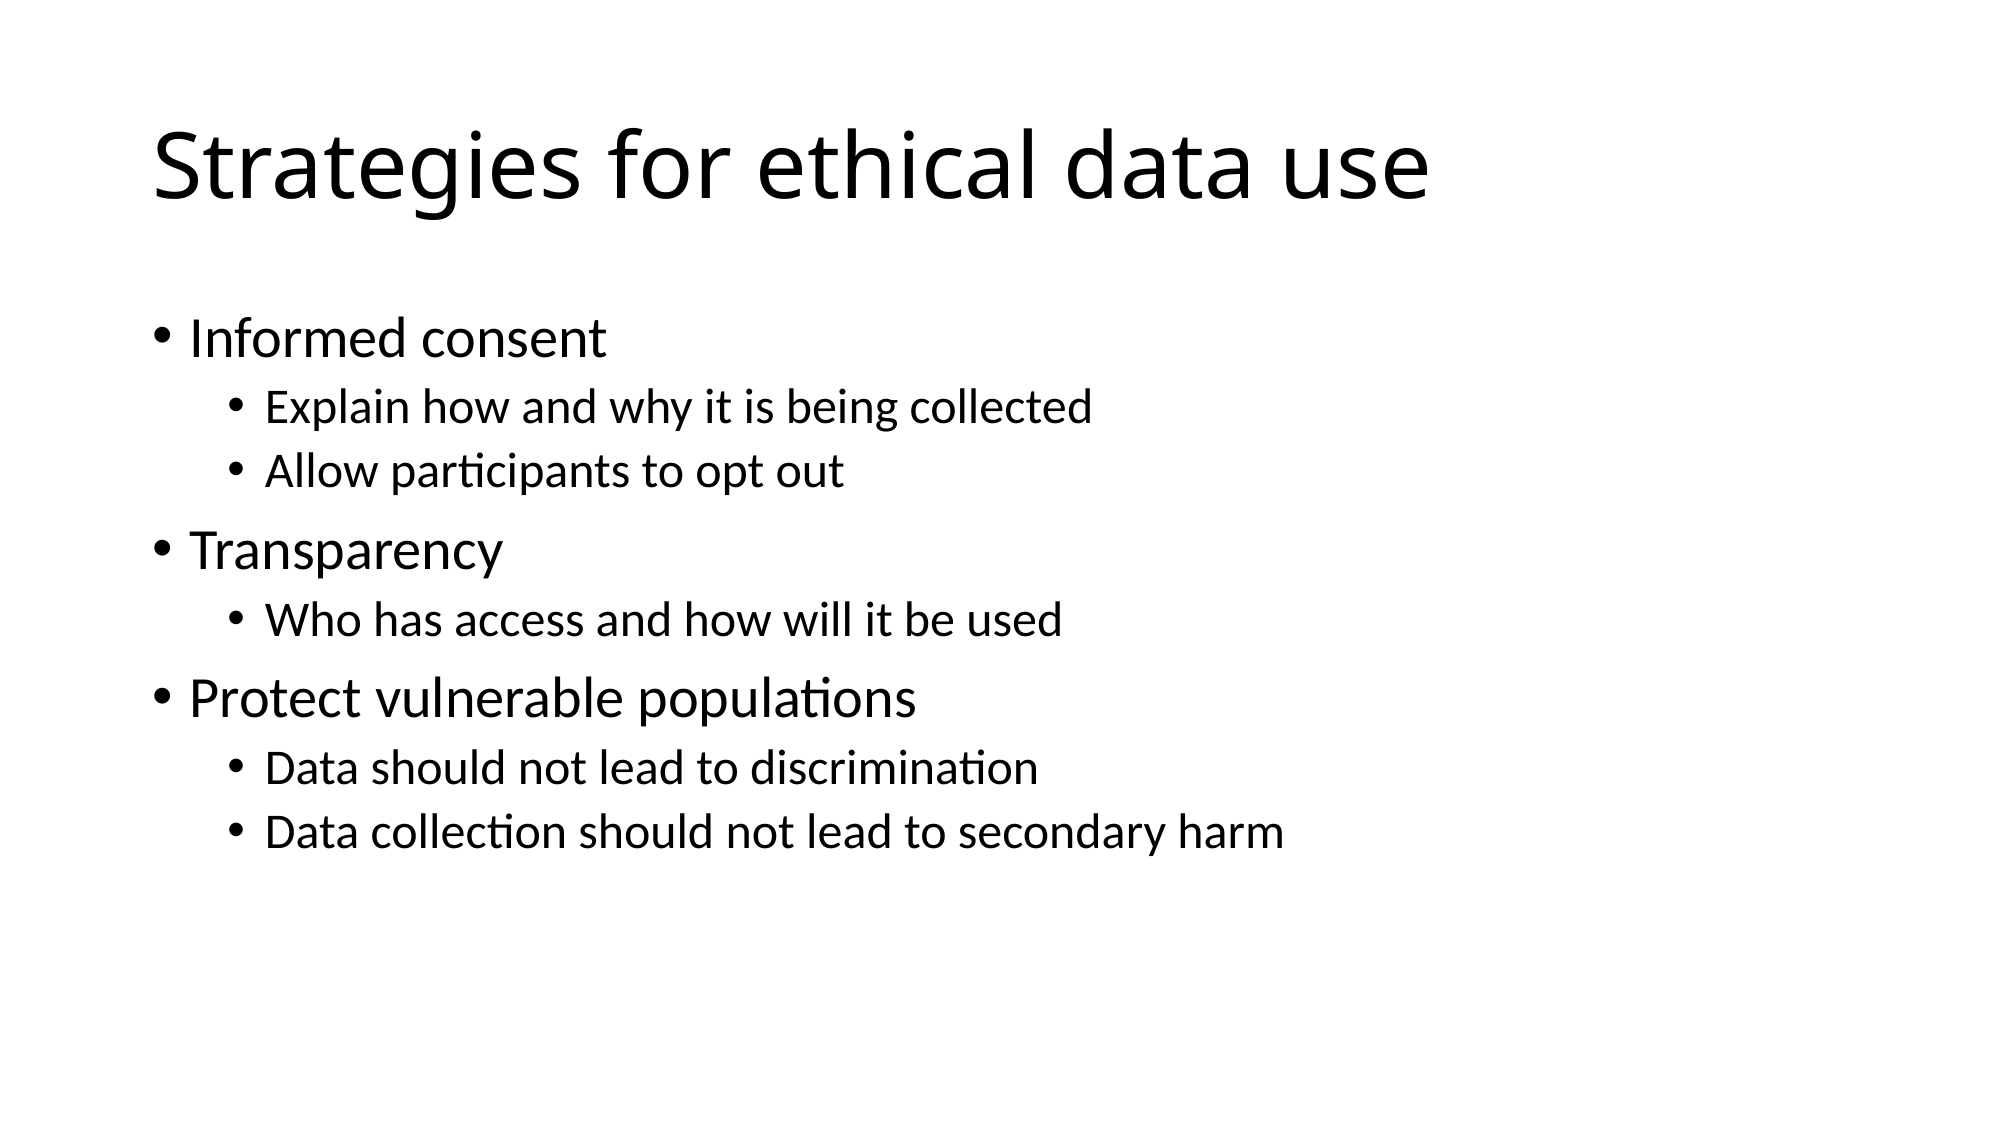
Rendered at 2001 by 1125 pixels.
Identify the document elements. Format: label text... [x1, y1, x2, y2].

title Strategies for ethical data use [137, 59, 1863, 278]
list Informed consent Explain how and why it is being collected Allow participants to opt out Transparency Who has access and how will it be used Protect vulnerable populations Data should not lead to discrimination Data collection should not lead to secondary harm [137, 299, 1863, 1014]
